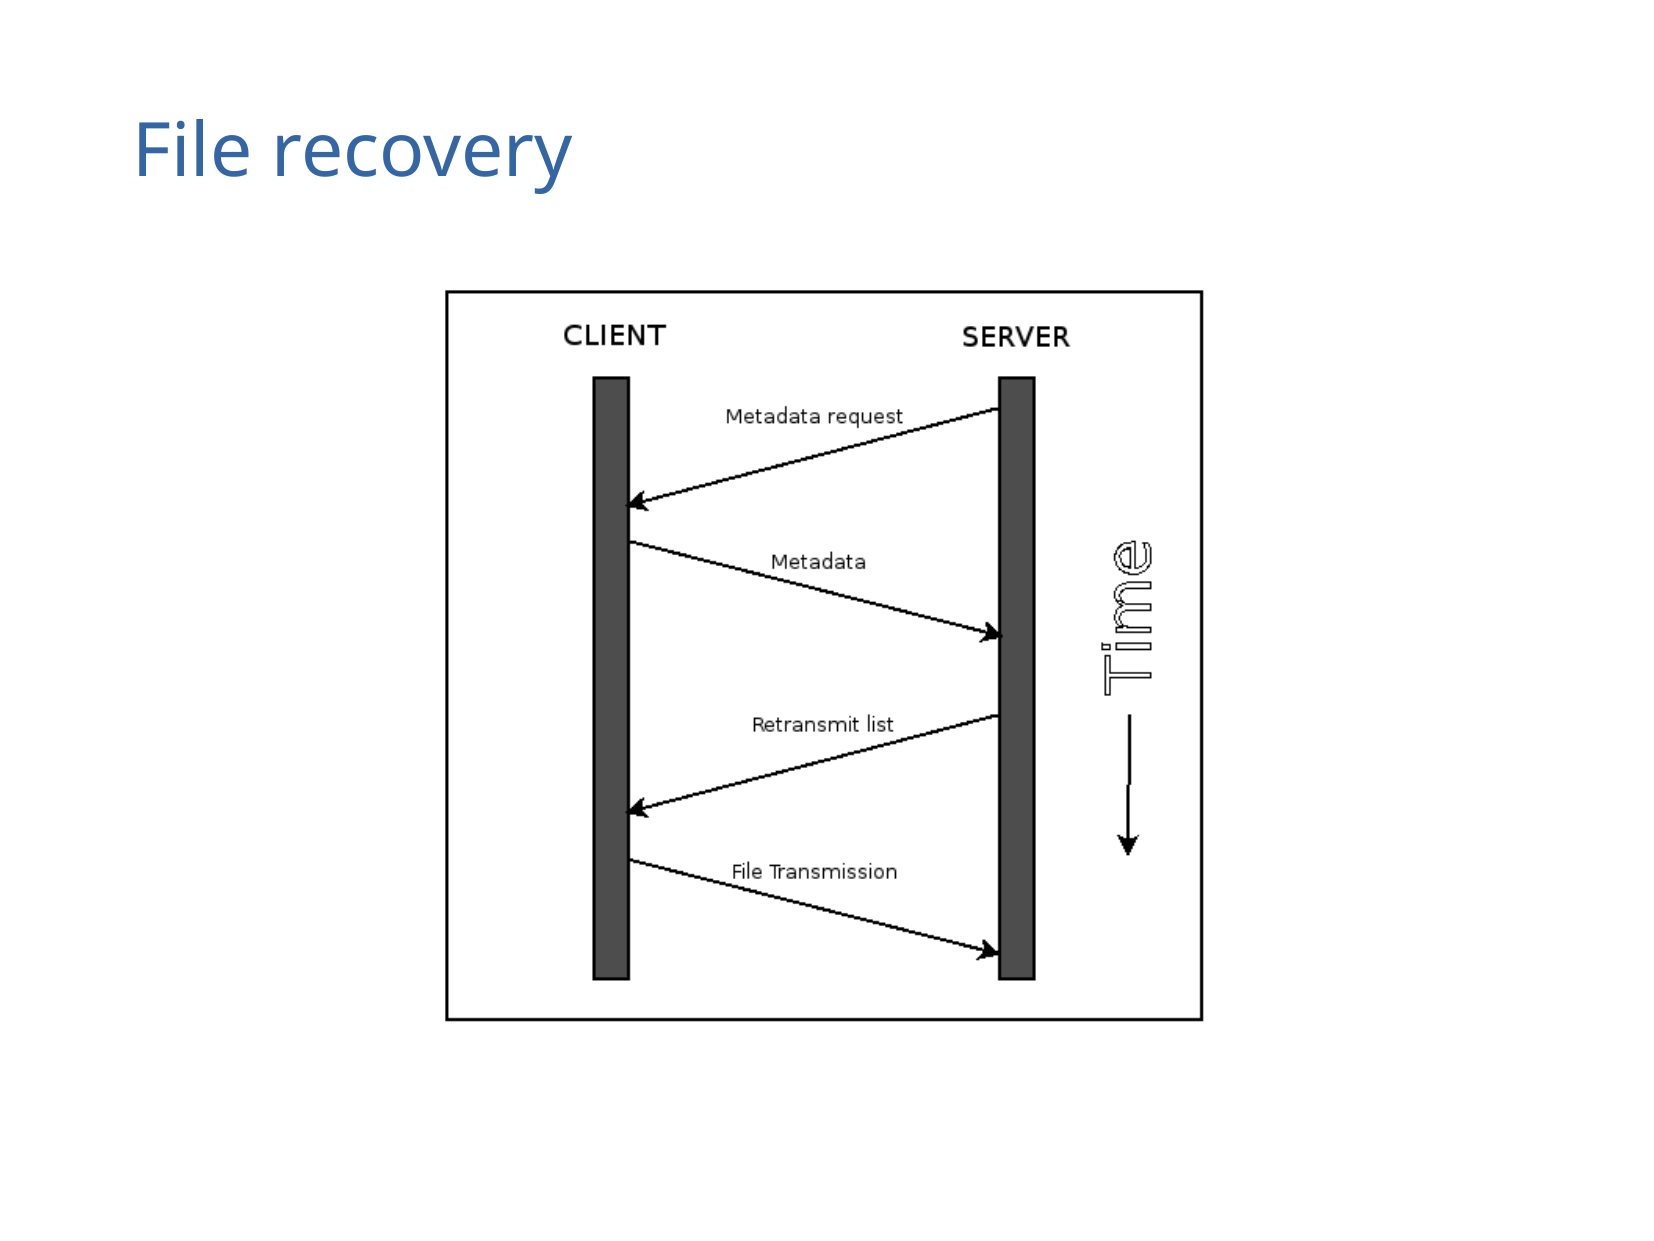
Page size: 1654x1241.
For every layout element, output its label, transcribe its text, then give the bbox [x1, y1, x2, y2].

picture [444, 289, 1205, 1023]
text_box File recovery [117, 88, 680, 192]
